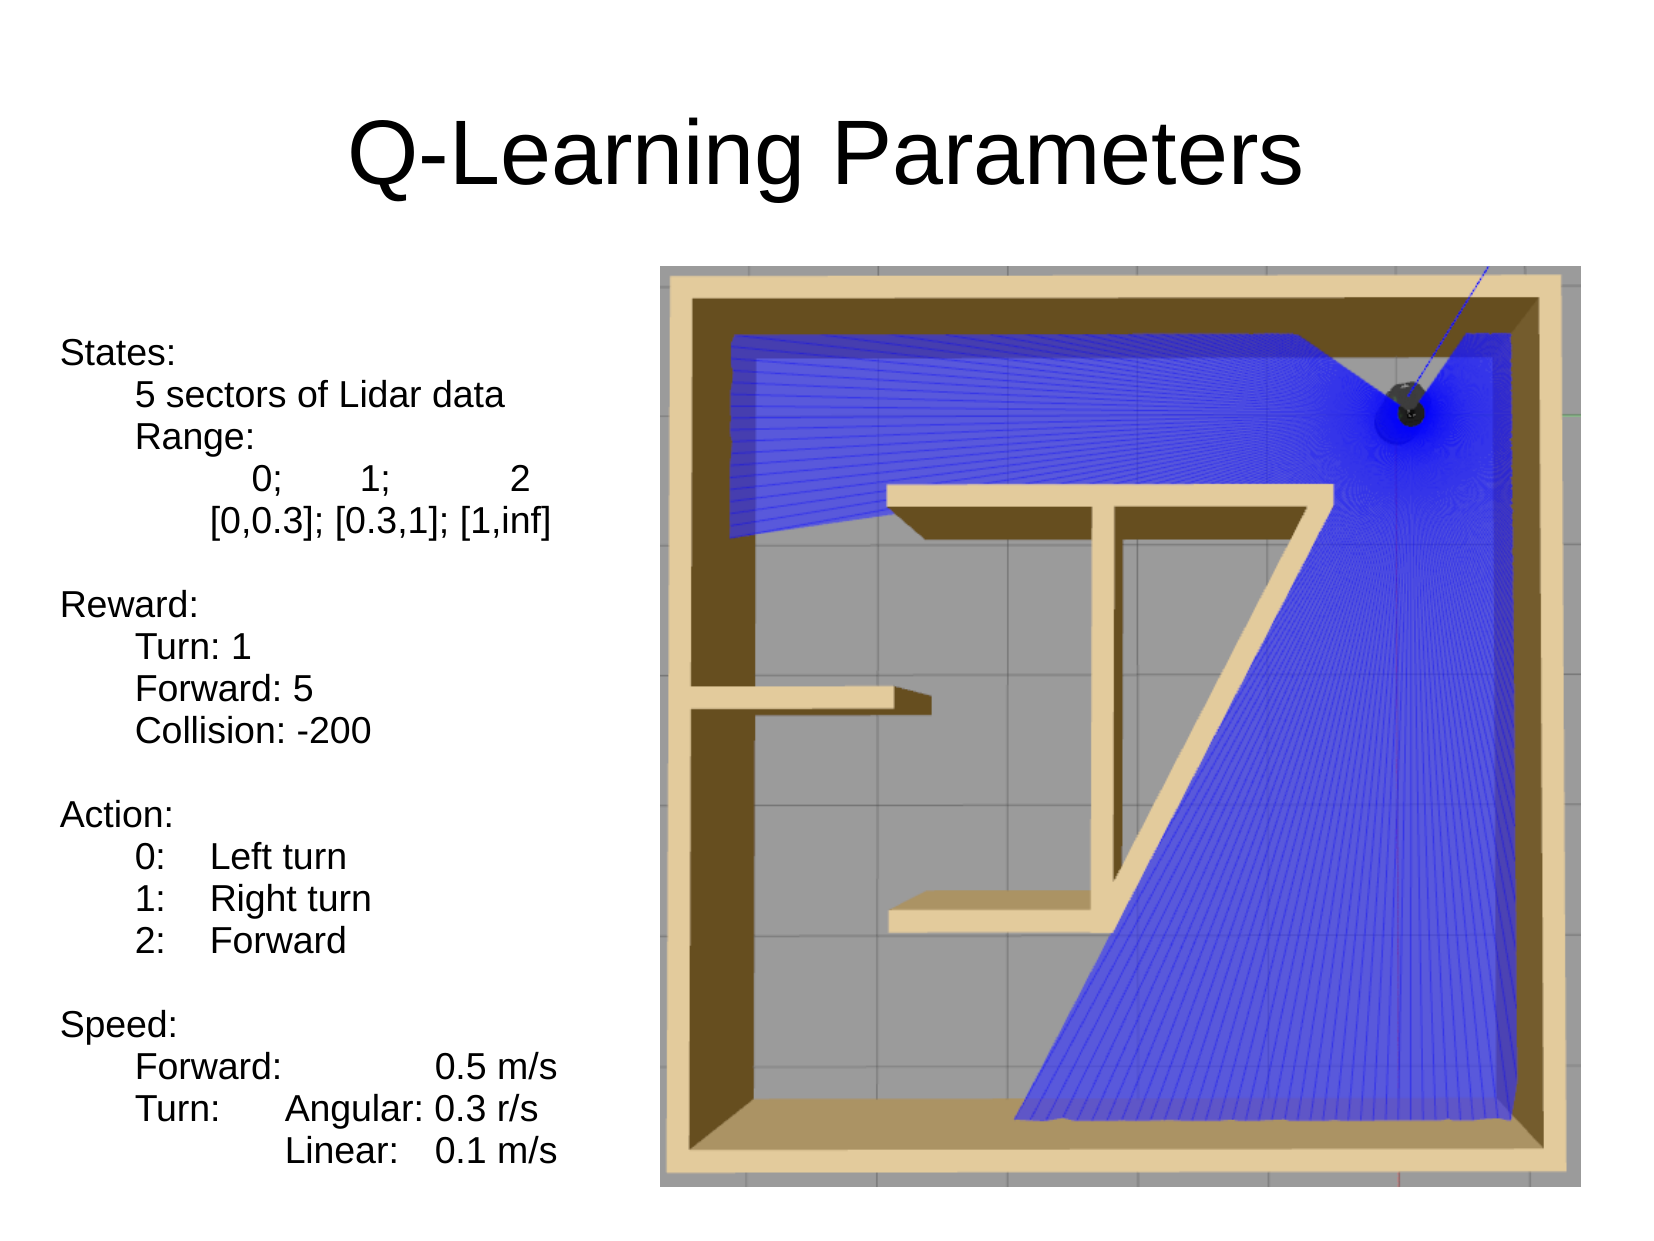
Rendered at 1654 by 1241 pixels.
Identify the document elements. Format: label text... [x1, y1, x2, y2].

picture [660, 266, 1581, 1187]
title Q-Learning Parameters [82, 49, 1571, 257]
text_box States: 5 sectors of Lidar data Range: 0; 1; 2 [0,0.3]; [0.3,1]; [1,inf] Reward: Turn: 1 Forward: 5 Collision: -200 Action: 0: Left turn 1: Right turn 2: Forward Speed: Forward: 0.5 m/s Turn: Angular: 0.3 r/s Linear: 0.1 m/s [45, 324, 631, 1179]
